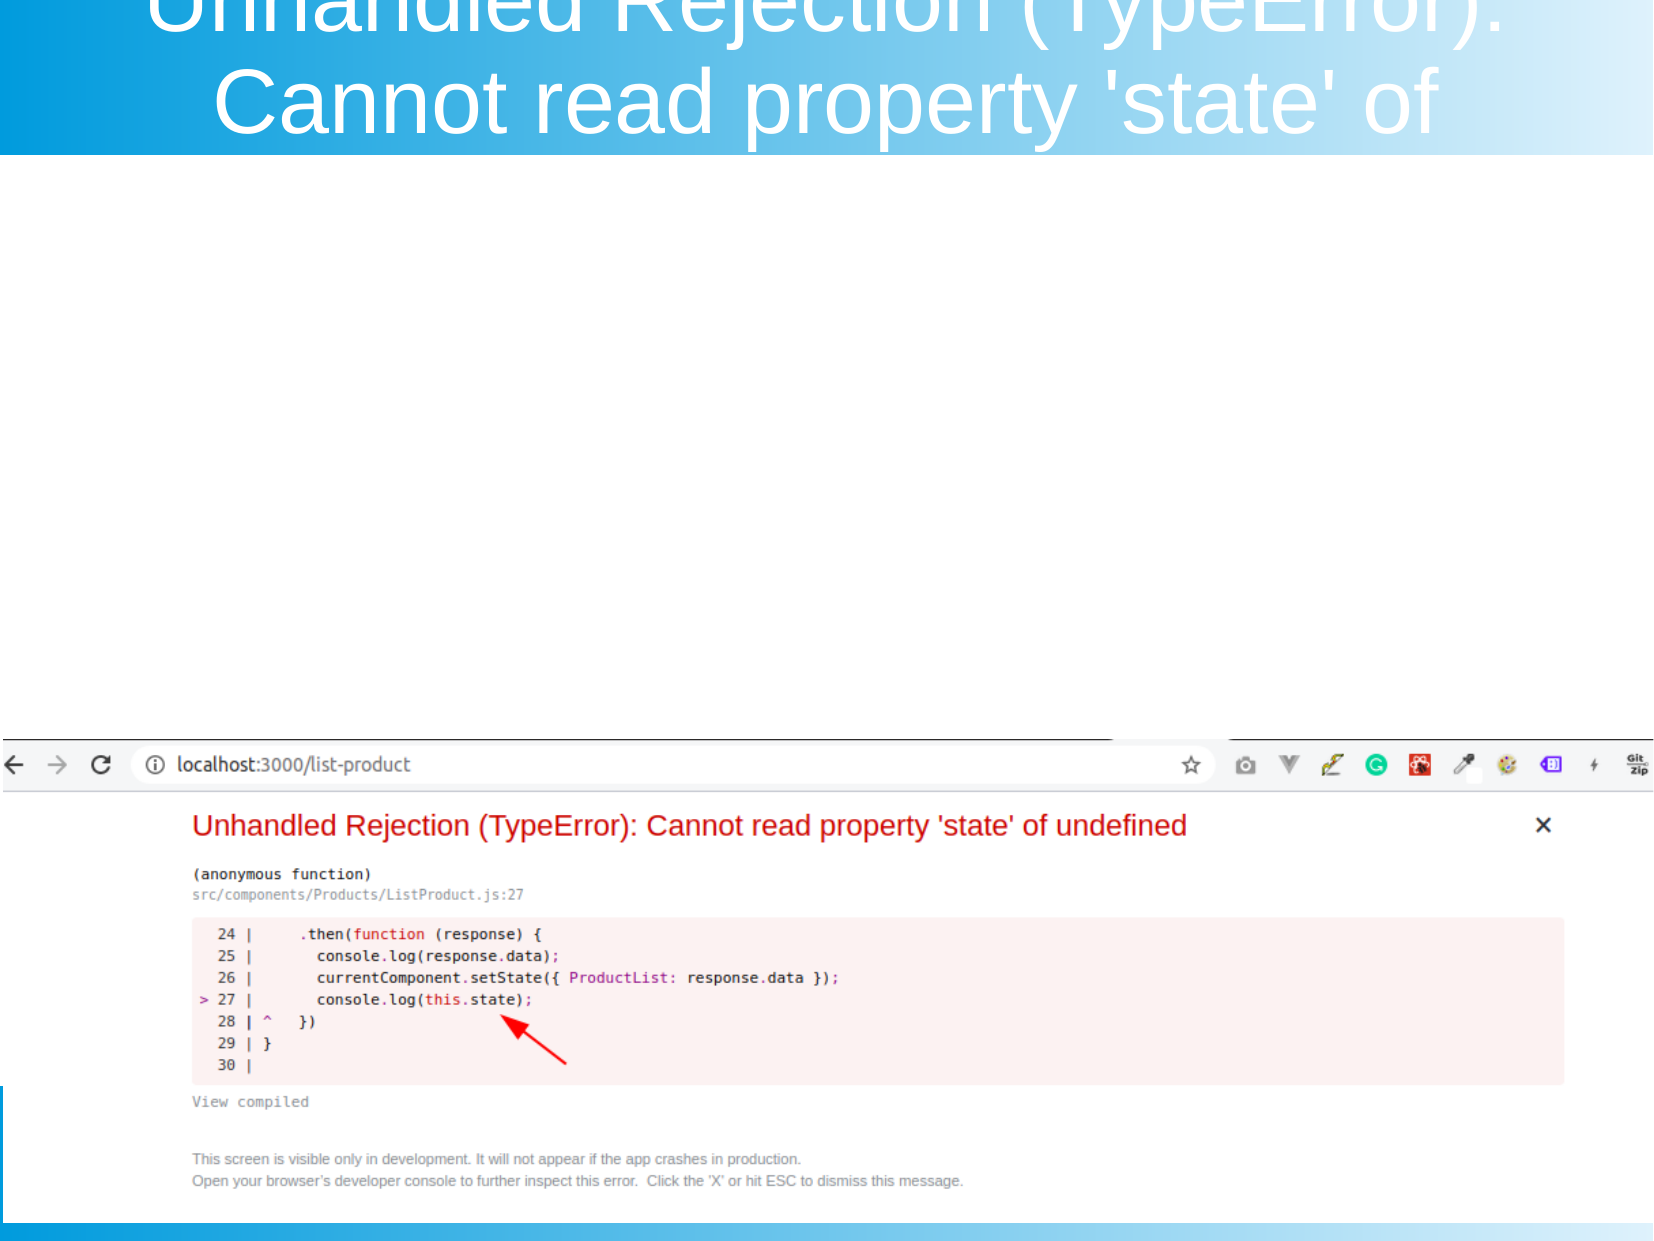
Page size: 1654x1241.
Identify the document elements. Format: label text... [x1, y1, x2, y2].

picture [3, 739, 1654, 1241]
title Unhandled Rejection (TypeError): Cannot read property 'state' of undefined [82, 0, 1571, 256]
